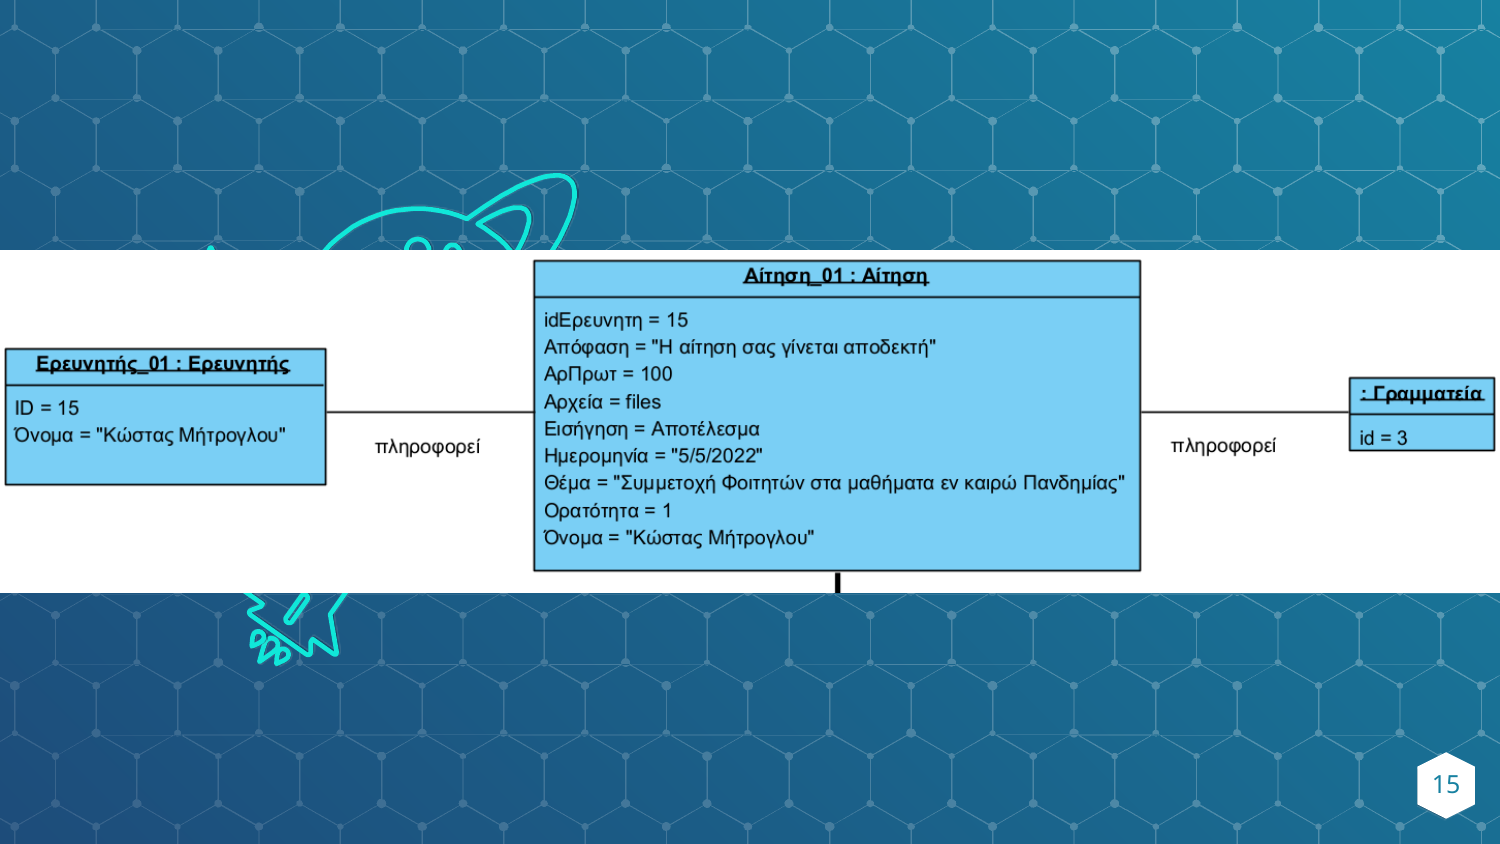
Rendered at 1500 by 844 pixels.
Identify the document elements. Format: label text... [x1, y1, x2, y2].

slide_number <αριθμός> [1417, 752, 1475, 819]
picture [0, 250, 1500, 593]
